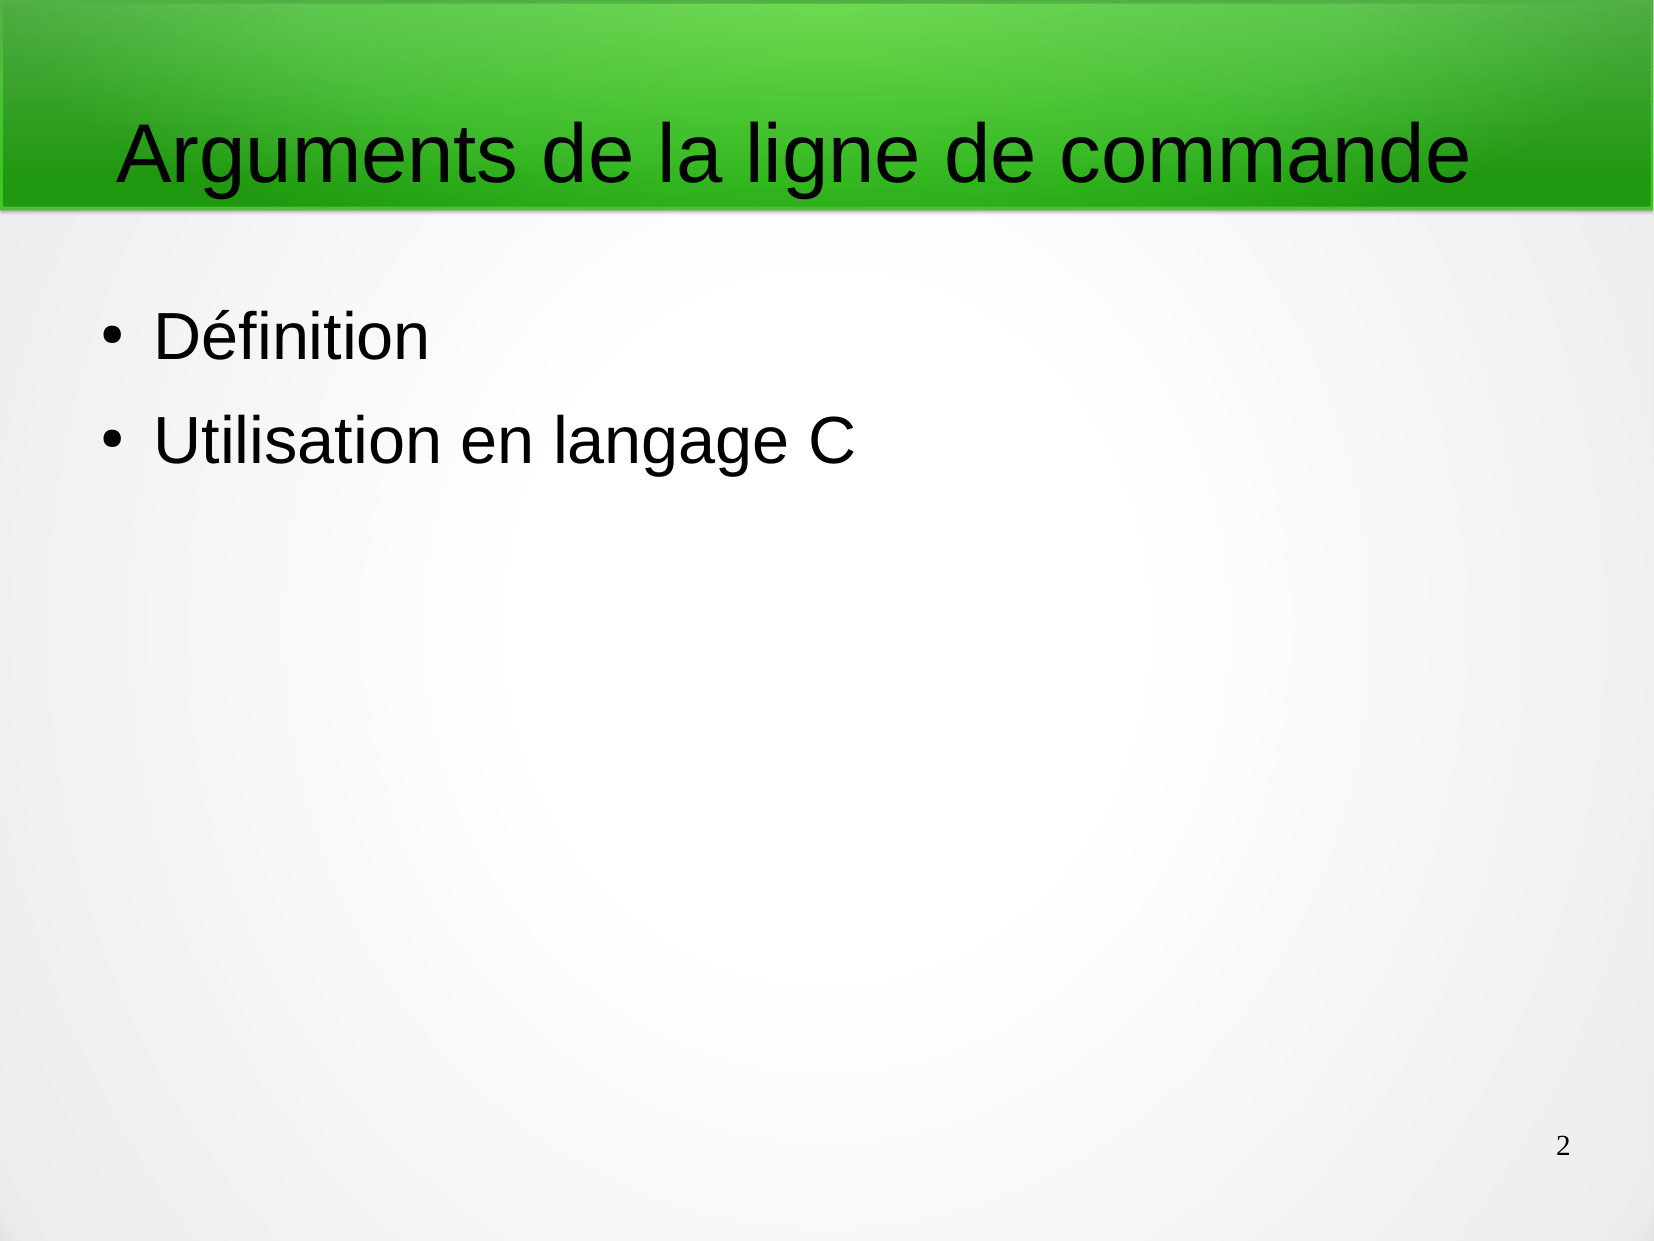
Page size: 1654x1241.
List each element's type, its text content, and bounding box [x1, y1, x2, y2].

list Définition Utilisation en langage C [82, 299, 1571, 1019]
title Arguments de la ligne de commande [82, 69, 1506, 238]
